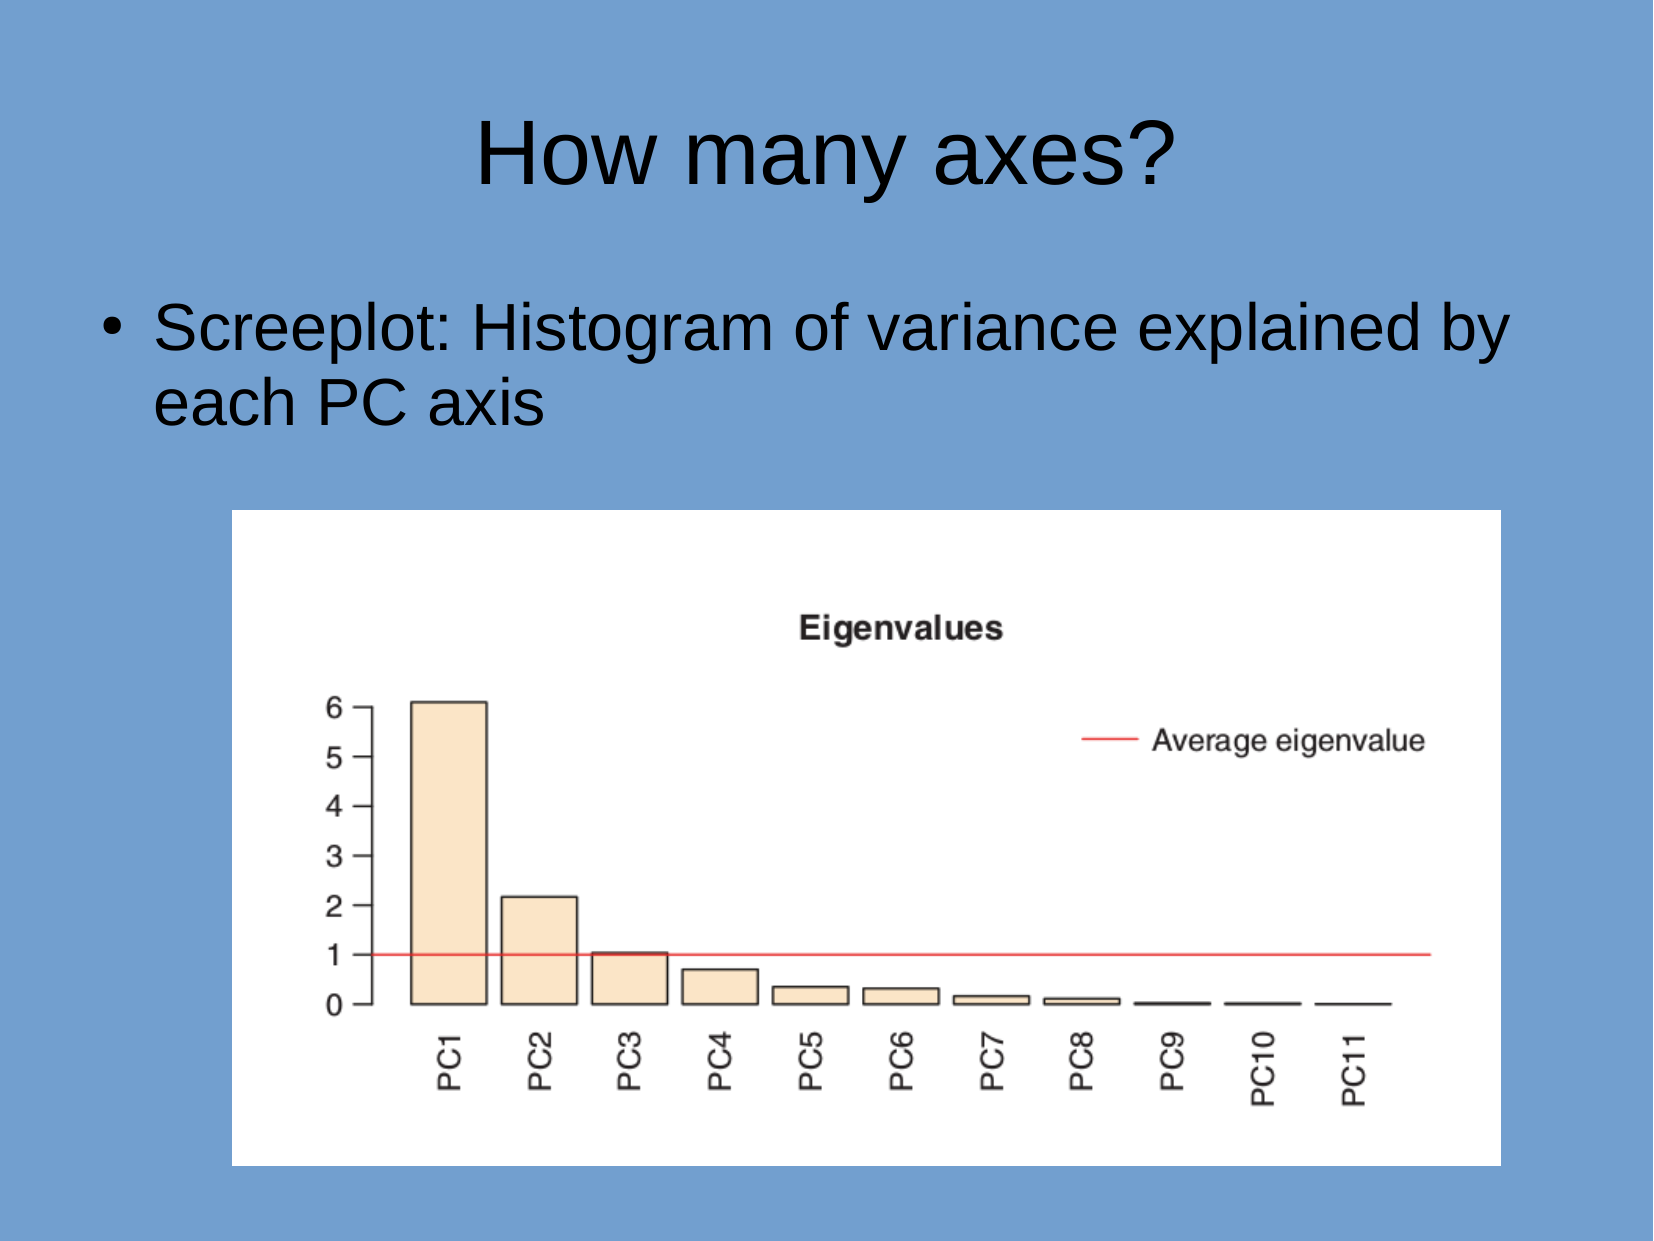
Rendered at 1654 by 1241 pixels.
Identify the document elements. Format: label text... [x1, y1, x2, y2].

list Screeplot: Histogram of variance explained by each PC axis [82, 290, 1571, 1010]
picture [232, 510, 1501, 1166]
title How many axes? [82, 49, 1571, 257]
